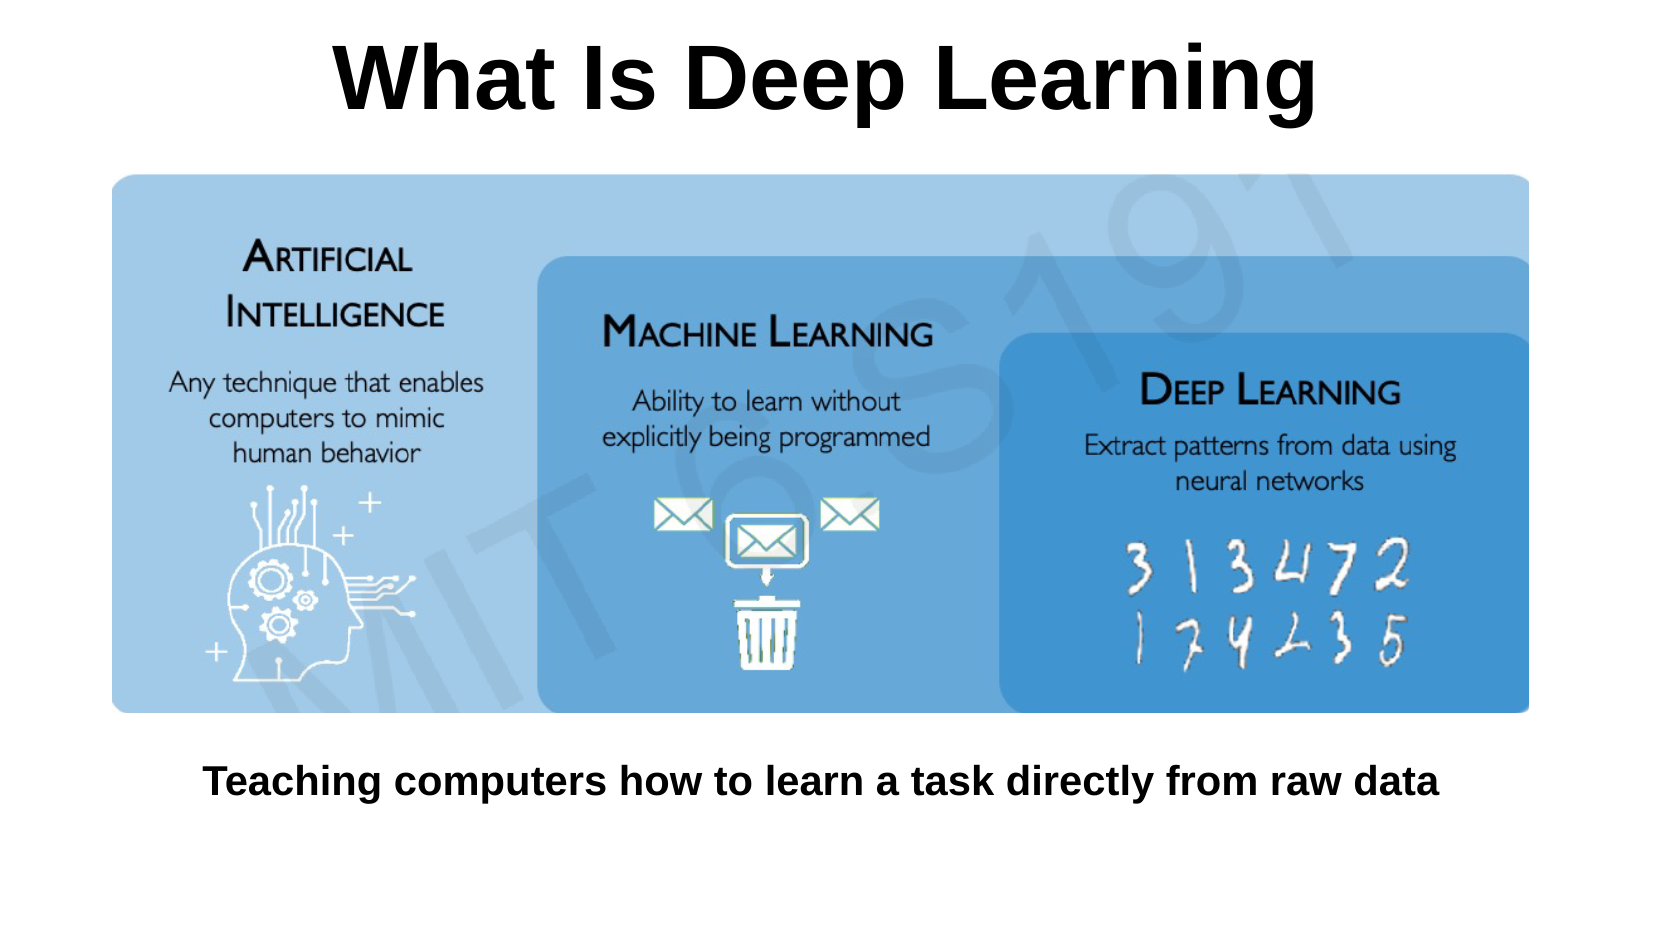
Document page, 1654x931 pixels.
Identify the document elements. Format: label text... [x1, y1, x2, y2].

title What Is Deep Learning [82, 0, 1571, 156]
text_box Teaching computers how to learn a task directly from raw data [187, 750, 1463, 849]
picture [112, 173, 1529, 713]
